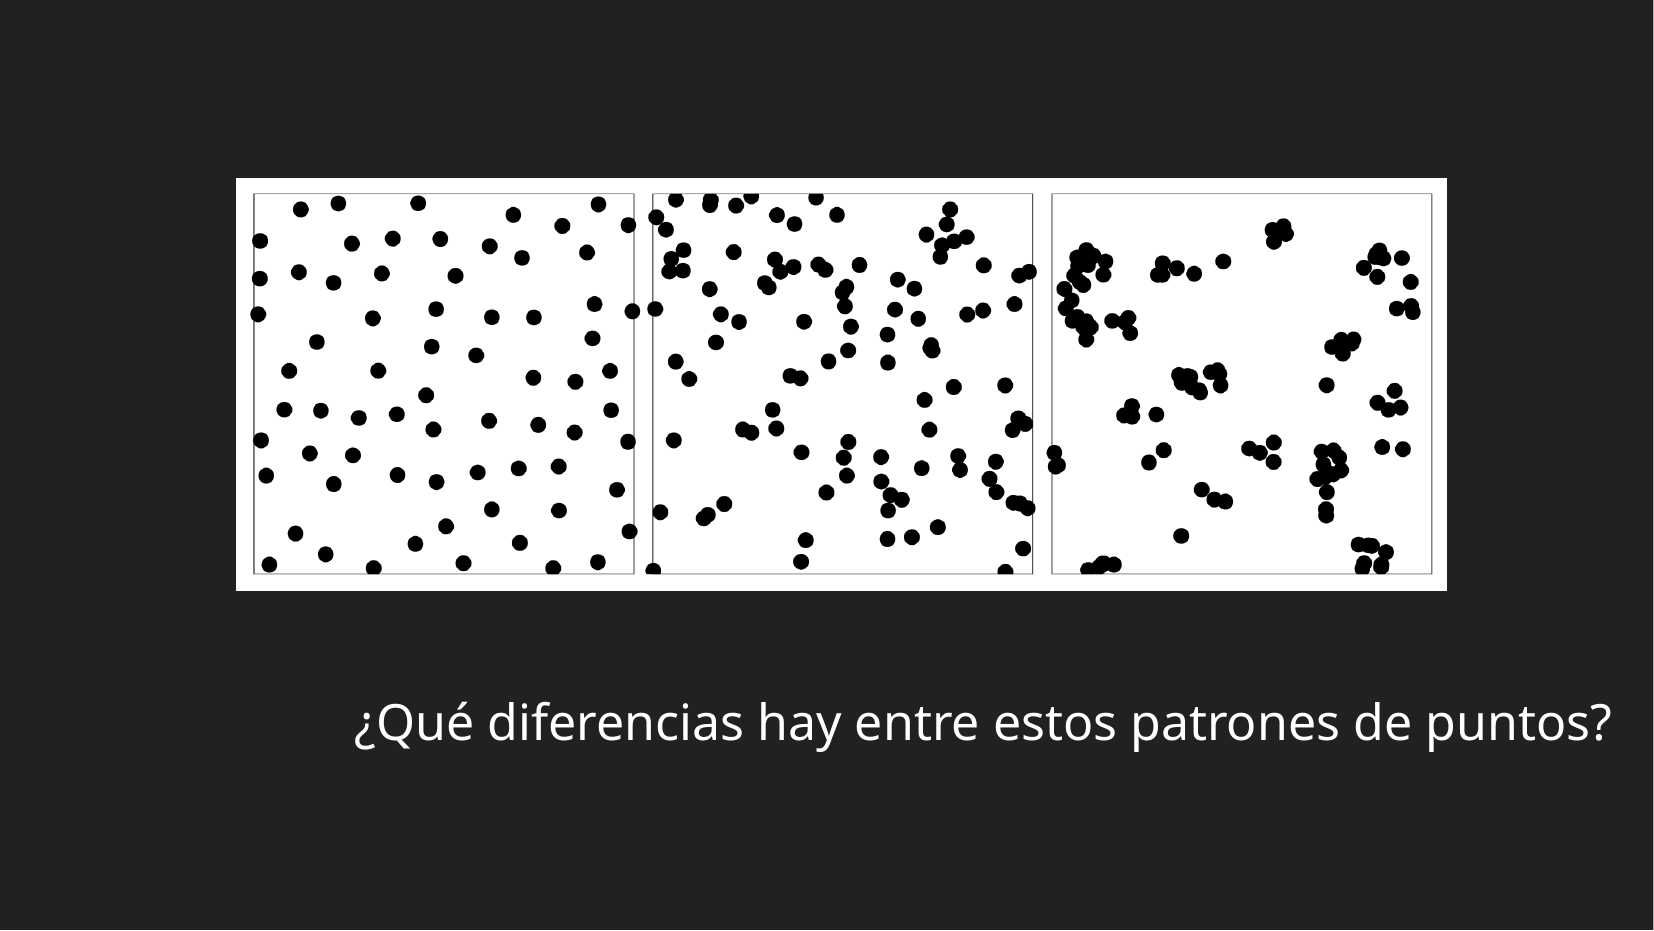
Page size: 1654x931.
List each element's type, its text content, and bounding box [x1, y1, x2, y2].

text_box ¿Qué diferencias hay entre estos patrones de puntos? [339, 679, 1349, 744]
picture [236, 178, 1447, 591]
